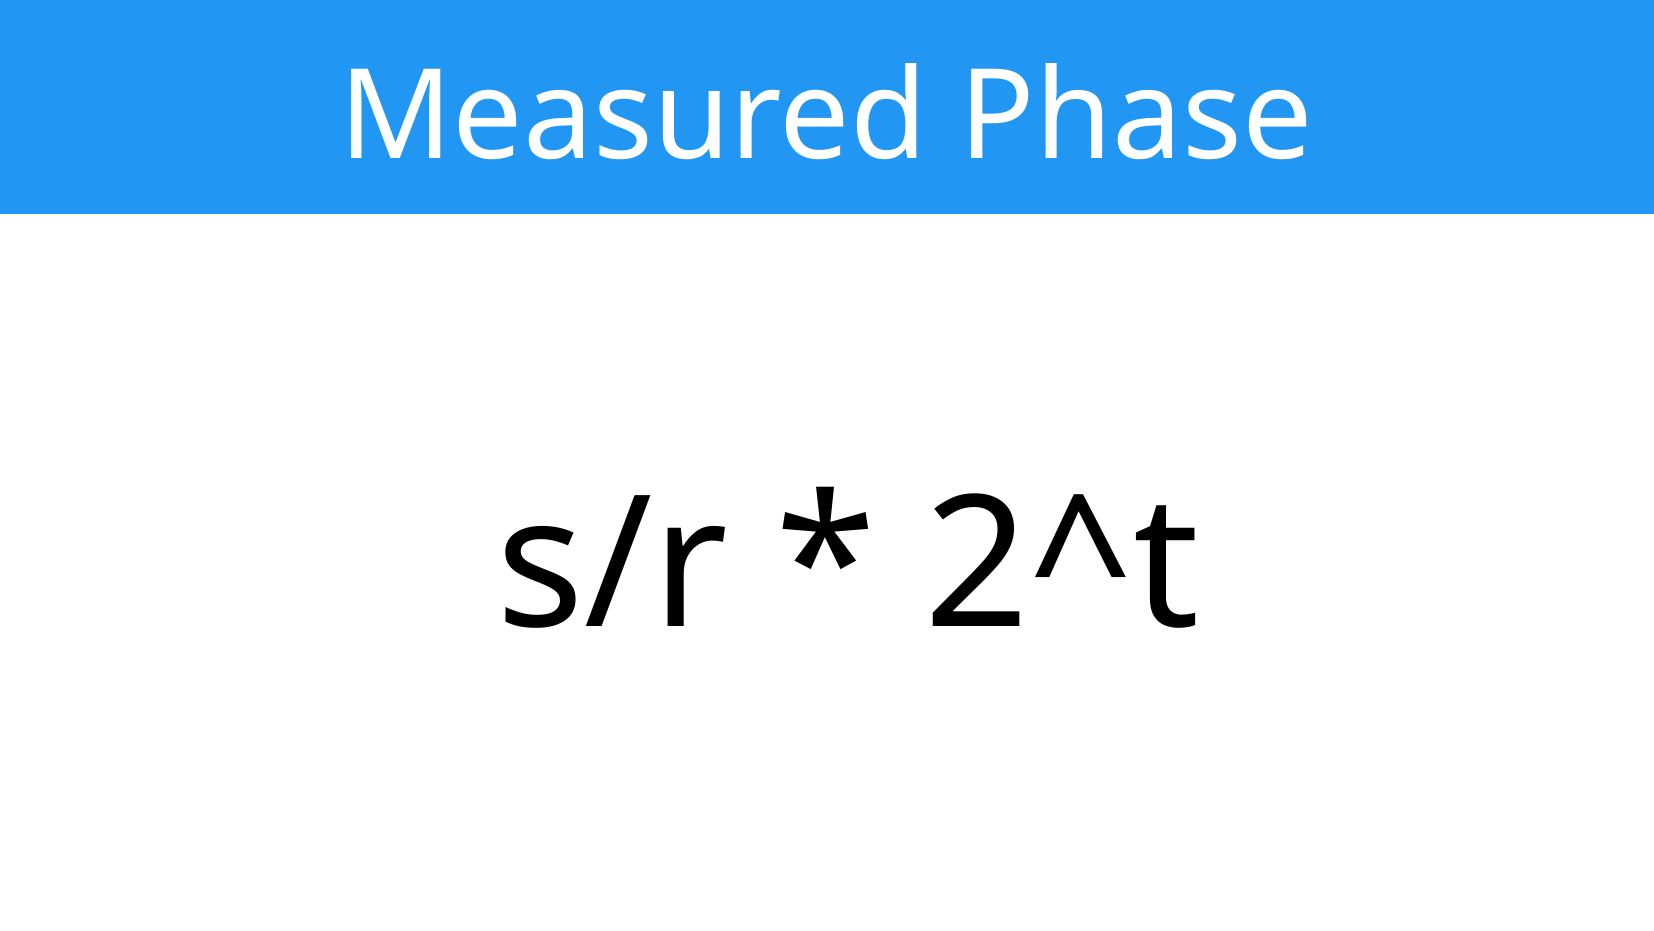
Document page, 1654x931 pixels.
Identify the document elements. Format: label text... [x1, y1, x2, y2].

title Measured Phase [0, 0, 1654, 236]
list s/r * 2^t [116, 285, 1546, 826]
